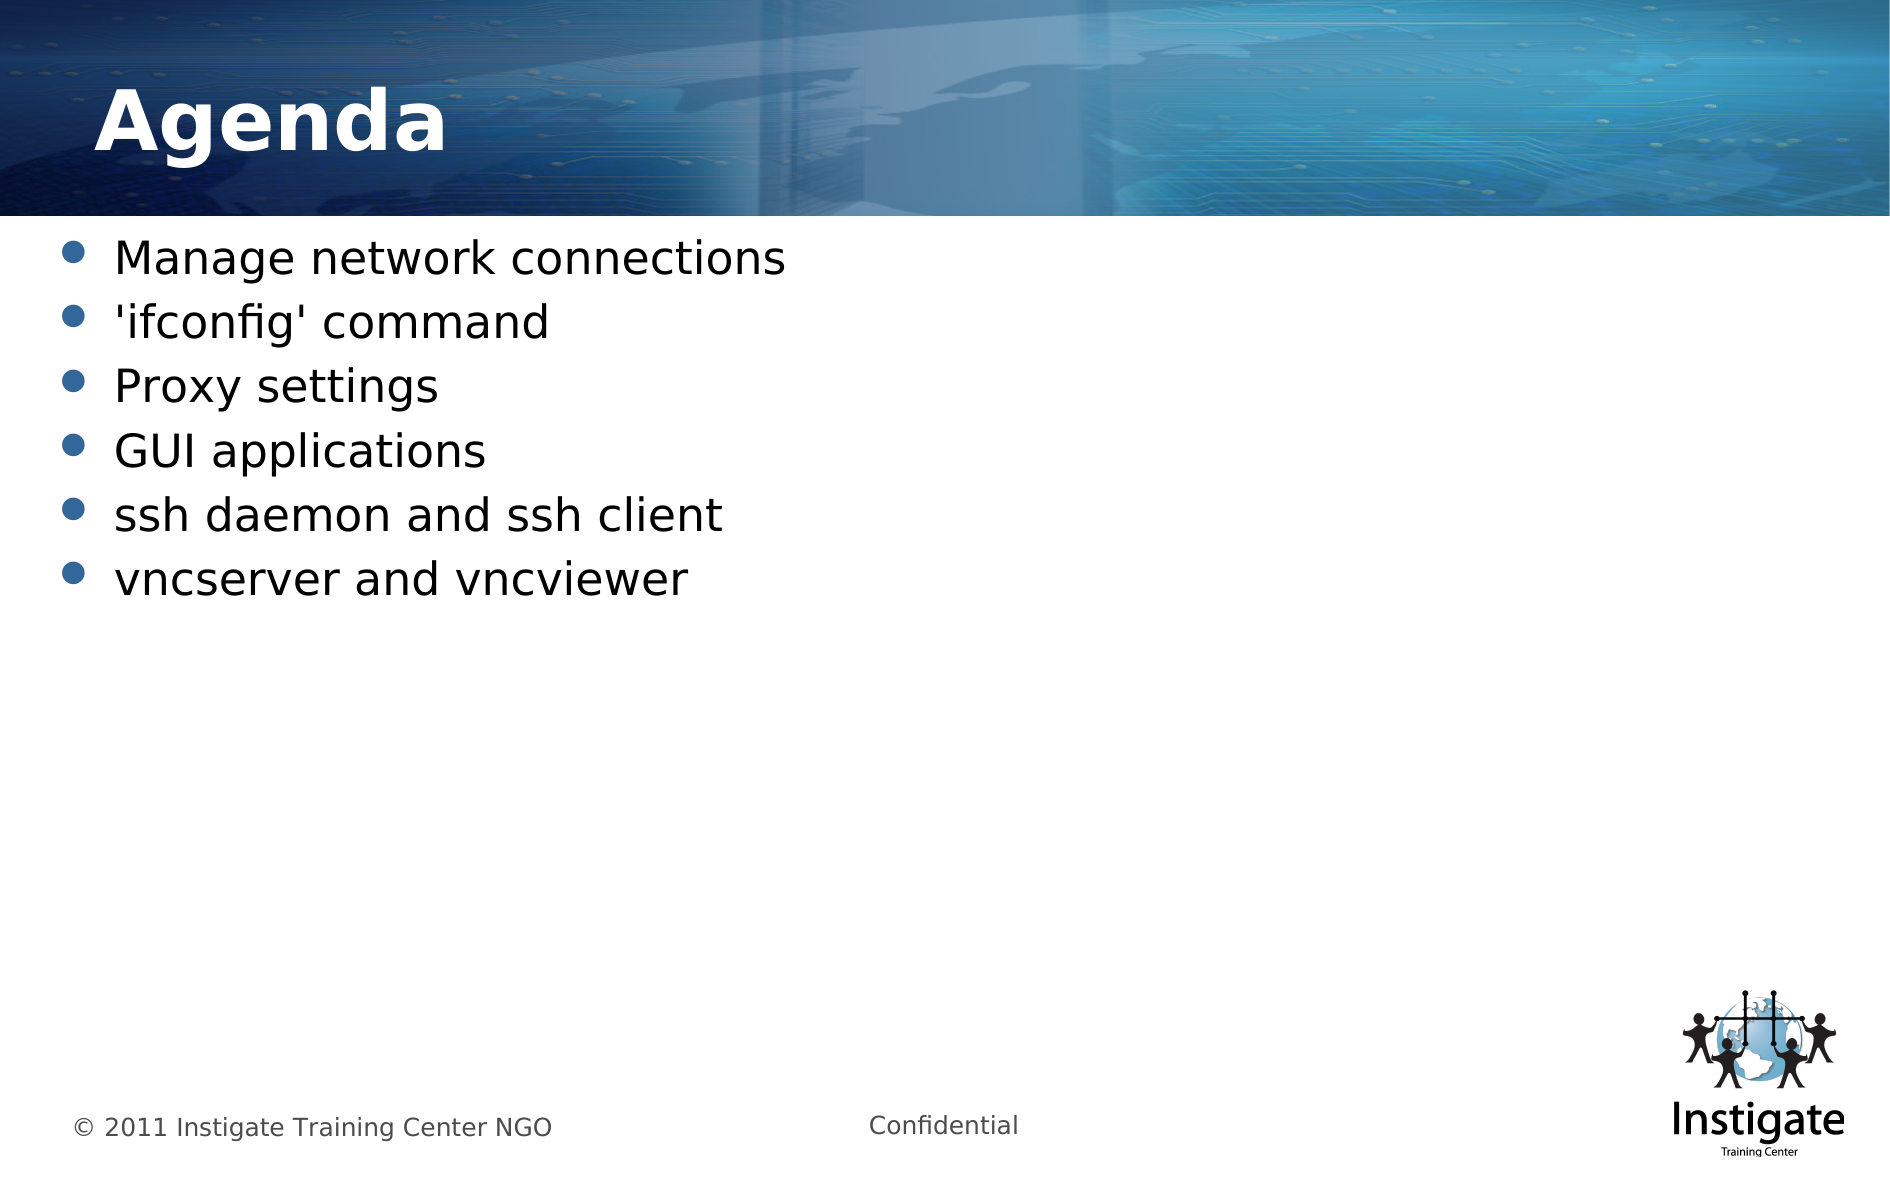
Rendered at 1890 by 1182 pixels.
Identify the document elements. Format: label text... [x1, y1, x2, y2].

picture [1674, 990, 1844, 1157]
title Agenda [94, 47, 1793, 217]
picture [0, 0, 1890, 216]
list Manage network connections 'ifconfig' command Proxy settings GUI applications ssh daemon and ssh client vncserver and vncviewer [59, 236, 1831, 1016]
